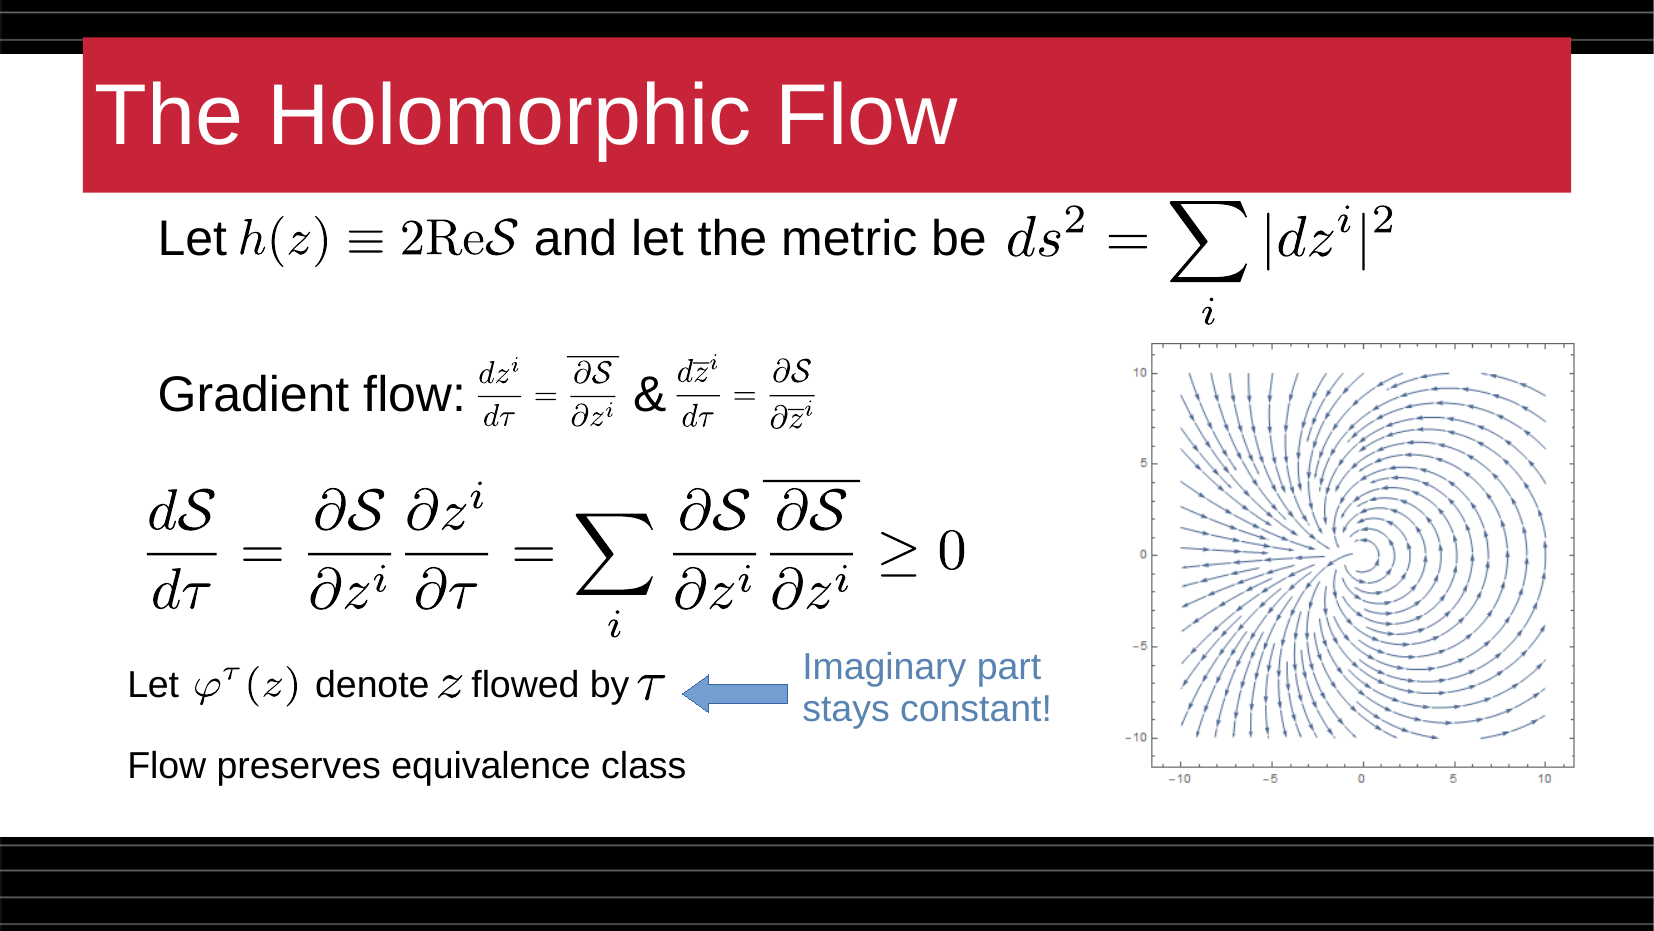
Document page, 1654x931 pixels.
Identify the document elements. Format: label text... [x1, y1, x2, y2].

text_box [438, 675, 463, 699]
text_box [146, 479, 965, 638]
text_box [682, 674, 787, 713]
text_box [676, 353, 815, 429]
text_box Let denote flowed by [112, 655, 676, 713]
text_box [195, 666, 297, 707]
picture [1125, 343, 1576, 788]
picture [0, 837, 1654, 931]
text_box [478, 356, 620, 427]
text_box [240, 216, 518, 268]
text_box Flow preserves equivalence class [112, 737, 713, 794]
text_box [637, 675, 666, 701]
list Let and let the metric be Gradient flow: & [86, 210, 1576, 751]
title The Holomorphic Flow [82, 37, 1572, 193]
text_box Imaginary part stays constant! [787, 638, 1088, 738]
picture [0, 0, 1654, 54]
text_box [1008, 201, 1393, 325]
